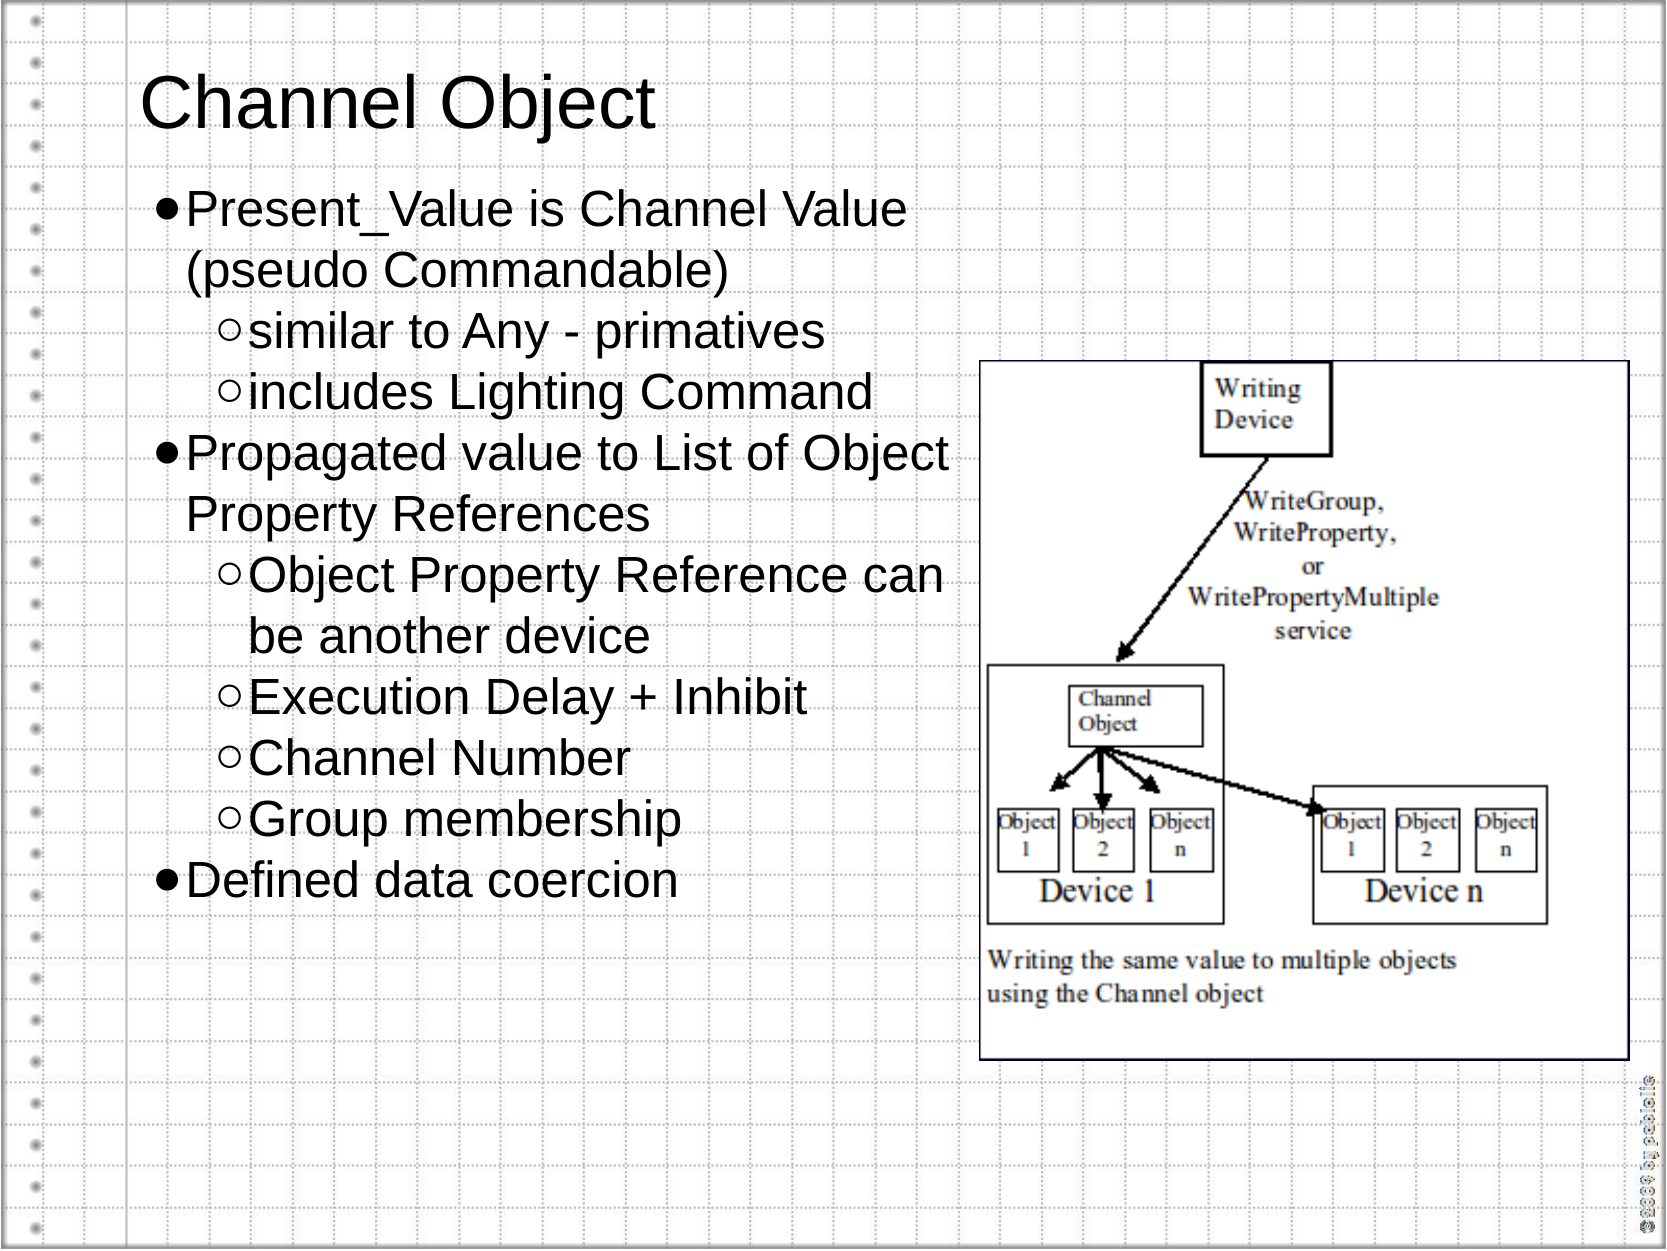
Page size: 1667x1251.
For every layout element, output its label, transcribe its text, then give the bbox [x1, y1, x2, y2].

title Channel Object [133, 47, 1630, 170]
list Present_Value is Channel Value (pseudo Commandable) similar to Any - primatives includes Lighting Command Propagated value to List of Object Property References Object Property Reference can be another device Execution Delay + Inhibit Channel Number Group membership Defined data coercion [116, 169, 980, 1228]
picture [0, 0, 1667, 1250]
